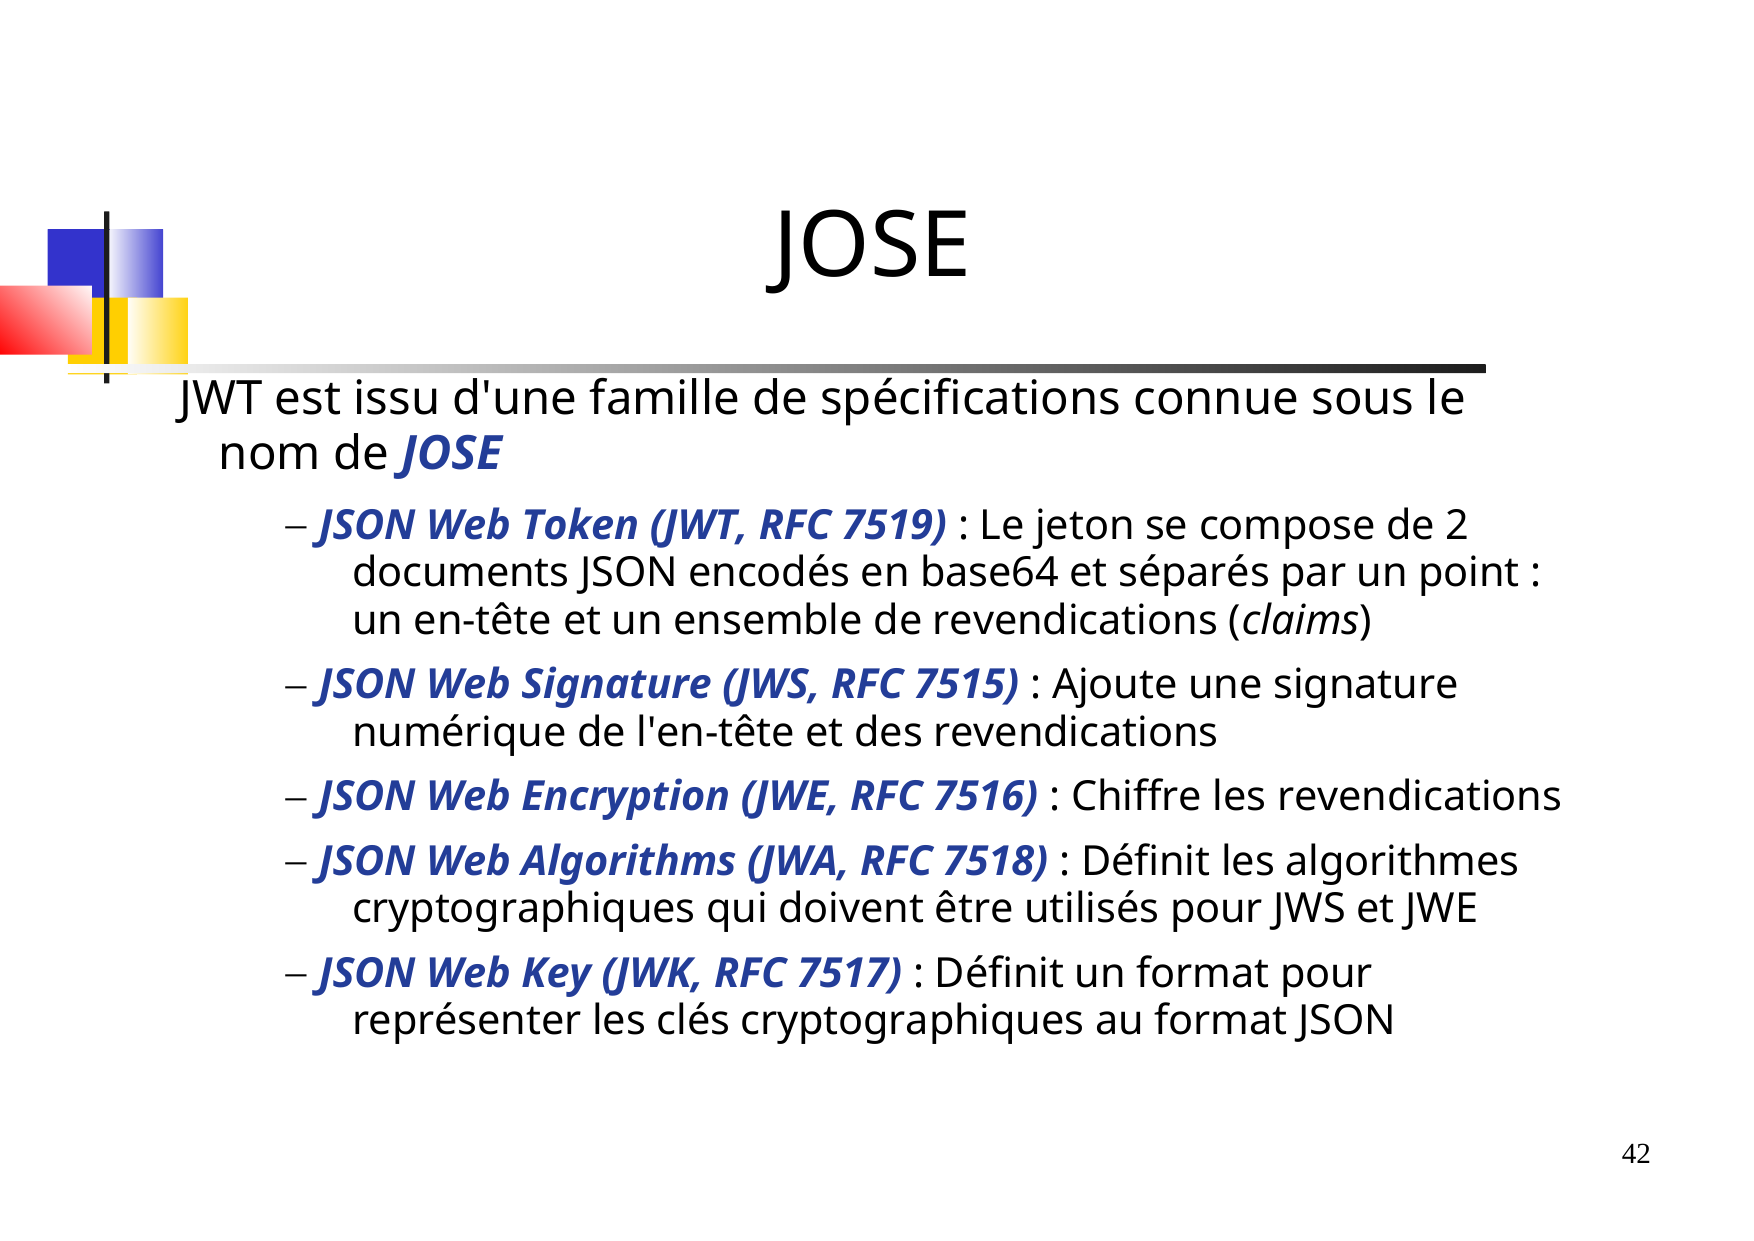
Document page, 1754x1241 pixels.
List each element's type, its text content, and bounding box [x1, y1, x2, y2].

title JOSE [179, 139, 1567, 351]
list JWT est issu d'une famille de spécifications connue sous le nom de JOSE JSON Web Token (JWT, RFC 7519) : Le jeton se compose de 2 documents JSON encodés en base64 et séparés par un point : un en-tête et un ensemble de revendications (claims) JSON Web Signature (JWS, RFC 7515) : Ajoute une signature numérique de l'en-tête et des revendications JSON Web Encryption (JWE, RFC 7516) : Chiffre les revendications JSON Web Algorithms (JWA, RFC 7518) : Définit les algorithmes cryptographiques qui doivent être utilisés pour JWS et JWE JSON Web Key (JWK, RFC 7517) : Définit un format pour représenter les clés cryptographiques au format JSON [179, 371, 1567, 1091]
